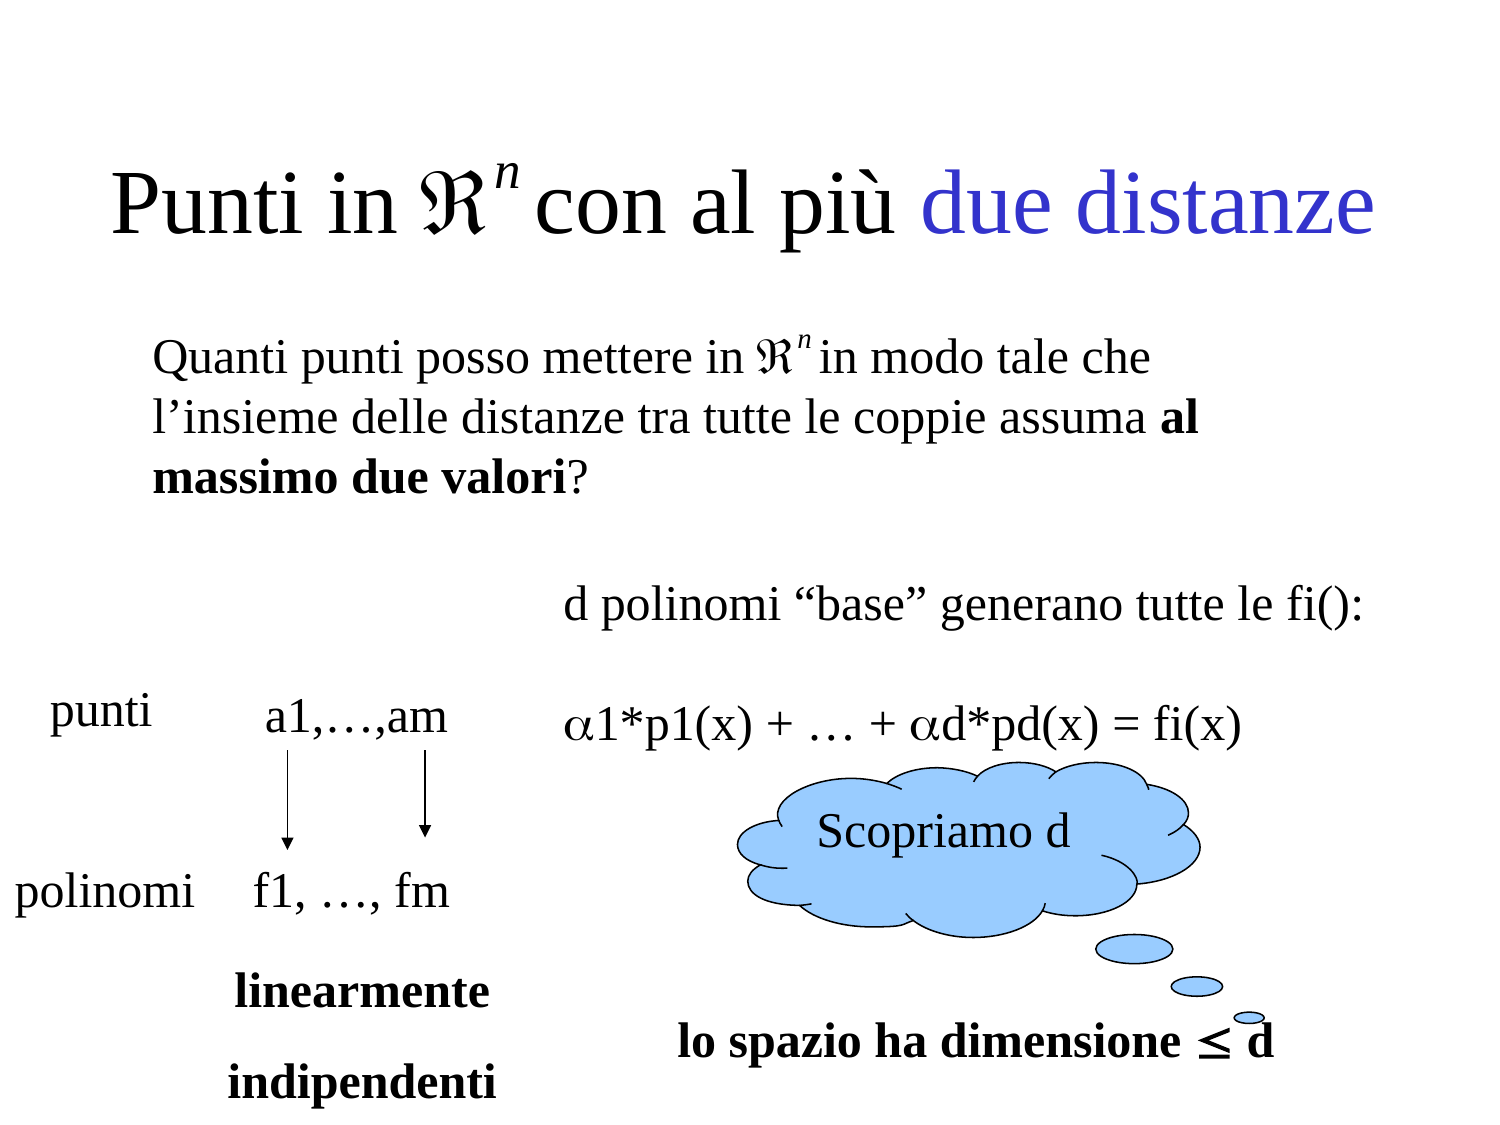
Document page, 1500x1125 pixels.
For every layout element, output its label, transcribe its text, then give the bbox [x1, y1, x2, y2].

text_box Scopriamo d [1095, 934, 1173, 964]
text_box punti [34, 669, 168, 745]
text_box Scopriamo d [737, 762, 1201, 938]
text_box d polinomi “base” generano tutte le fi(): 1*p1(x) + … + d*pd(x) = fi(x) [548, 562, 1381, 758]
title Punti in n con al più due distanze [75, 99, 1413, 288]
text_box lo spazio ha dimensione  d [662, 999, 1500, 1076]
text_box polinomi [0, 849, 211, 926]
text_box a1,…,am [249, 674, 464, 751]
text_box linearmente indipendenti [187, 950, 538, 1117]
text_box Quanti punti posso mettere in n in modo tale che l’insieme delle distanze tra tutte le coppie assuma al massimo due valori? [137, 311, 1351, 511]
text_box f1, …, fm [237, 849, 465, 926]
text_box Scopriamo d [1234, 1012, 1265, 1024]
text_box Scopriamo d [1171, 976, 1223, 997]
